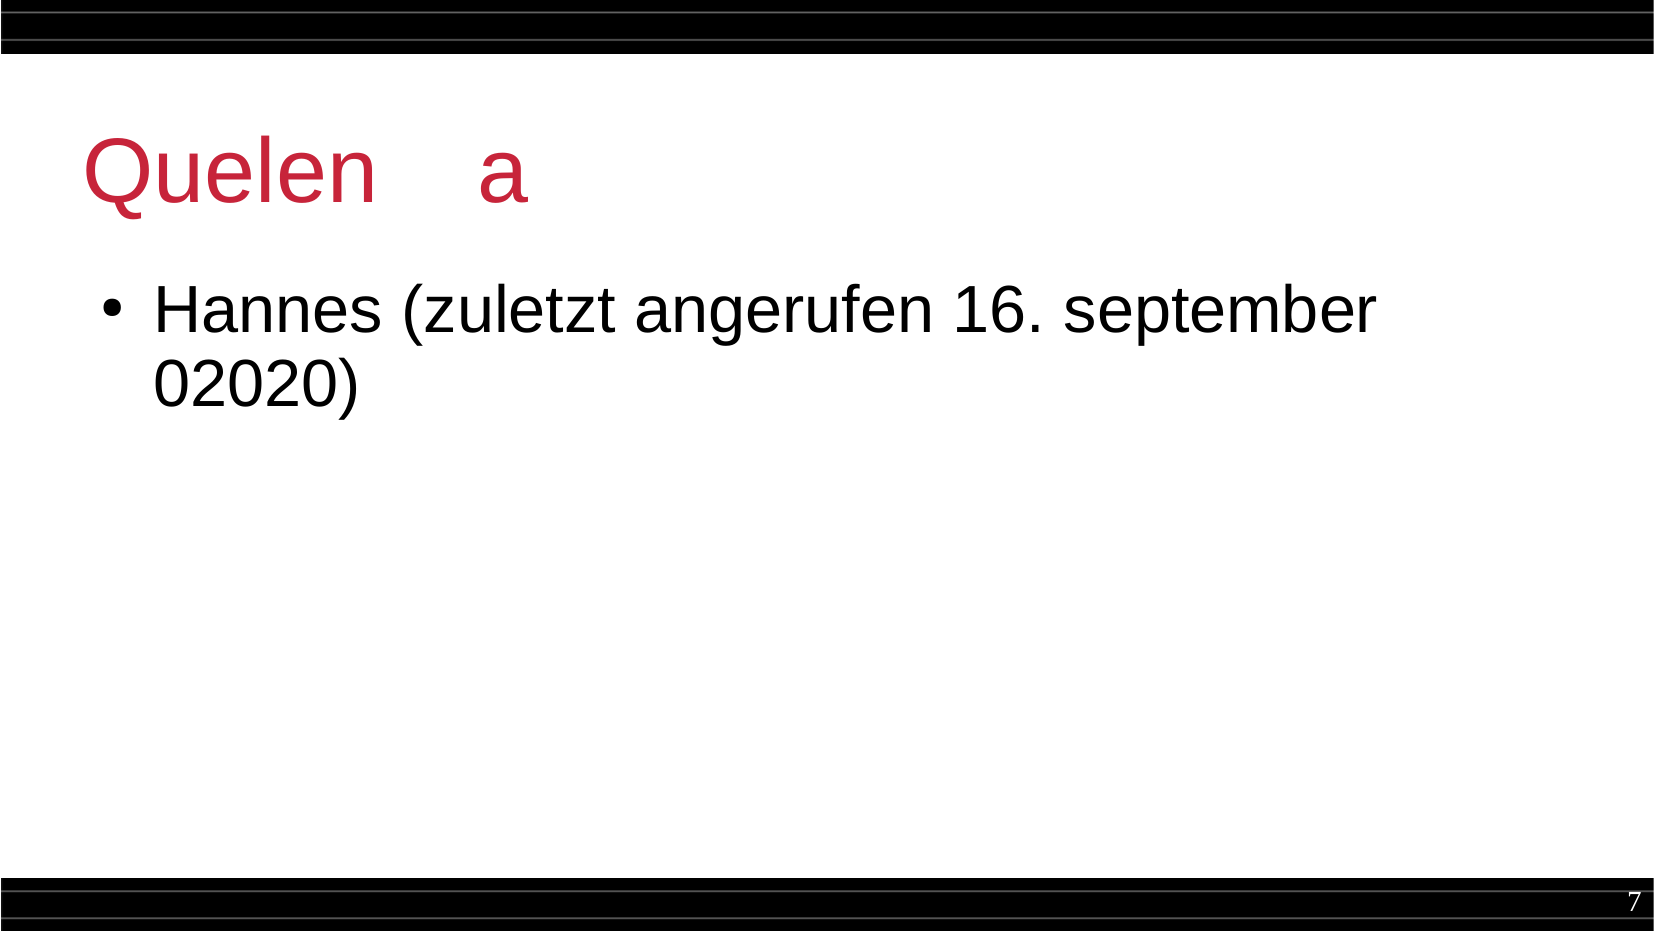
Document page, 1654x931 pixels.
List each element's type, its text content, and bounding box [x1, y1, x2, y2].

picture [1, 878, 1654, 931]
picture [1, 0, 1654, 54]
list Hannes (zuletzt angerufen 16. september 02020) [82, 271, 1571, 758]
title Quelen a [82, 92, 1571, 249]
